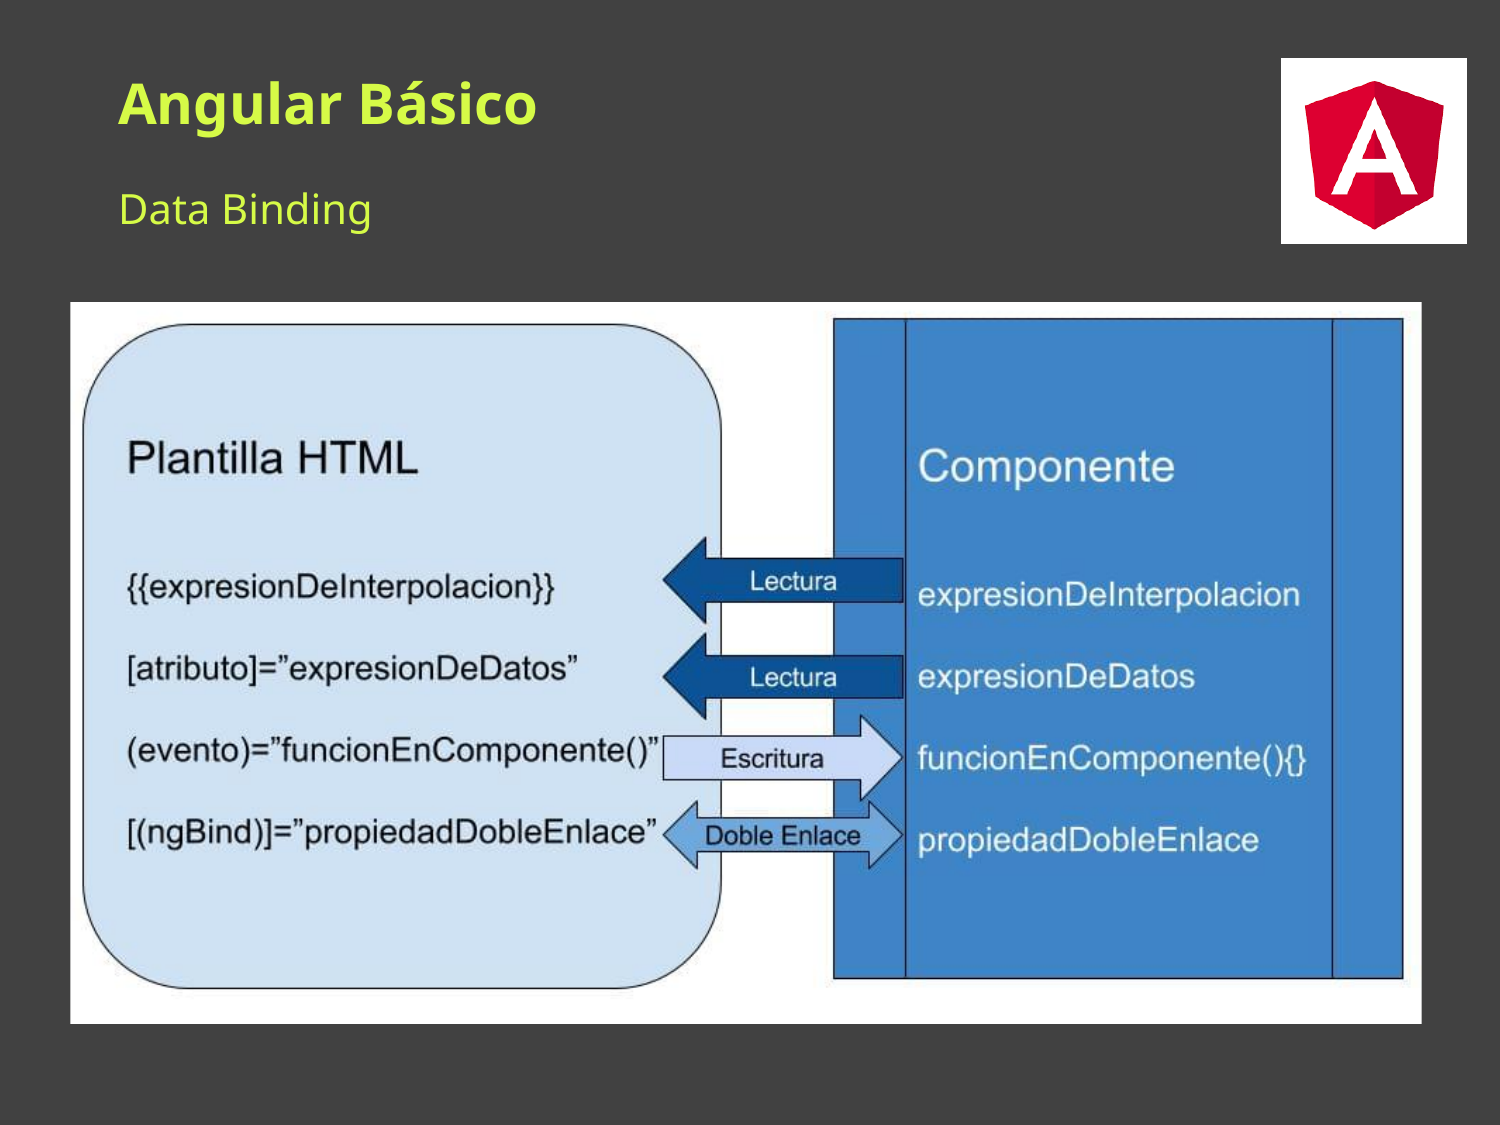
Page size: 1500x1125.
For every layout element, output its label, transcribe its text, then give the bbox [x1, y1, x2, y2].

picture [70, 302, 1422, 1024]
picture [1281, 58, 1467, 244]
list Data Binding [103, 172, 1397, 244]
title Angular Básico [103, 59, 1282, 144]
